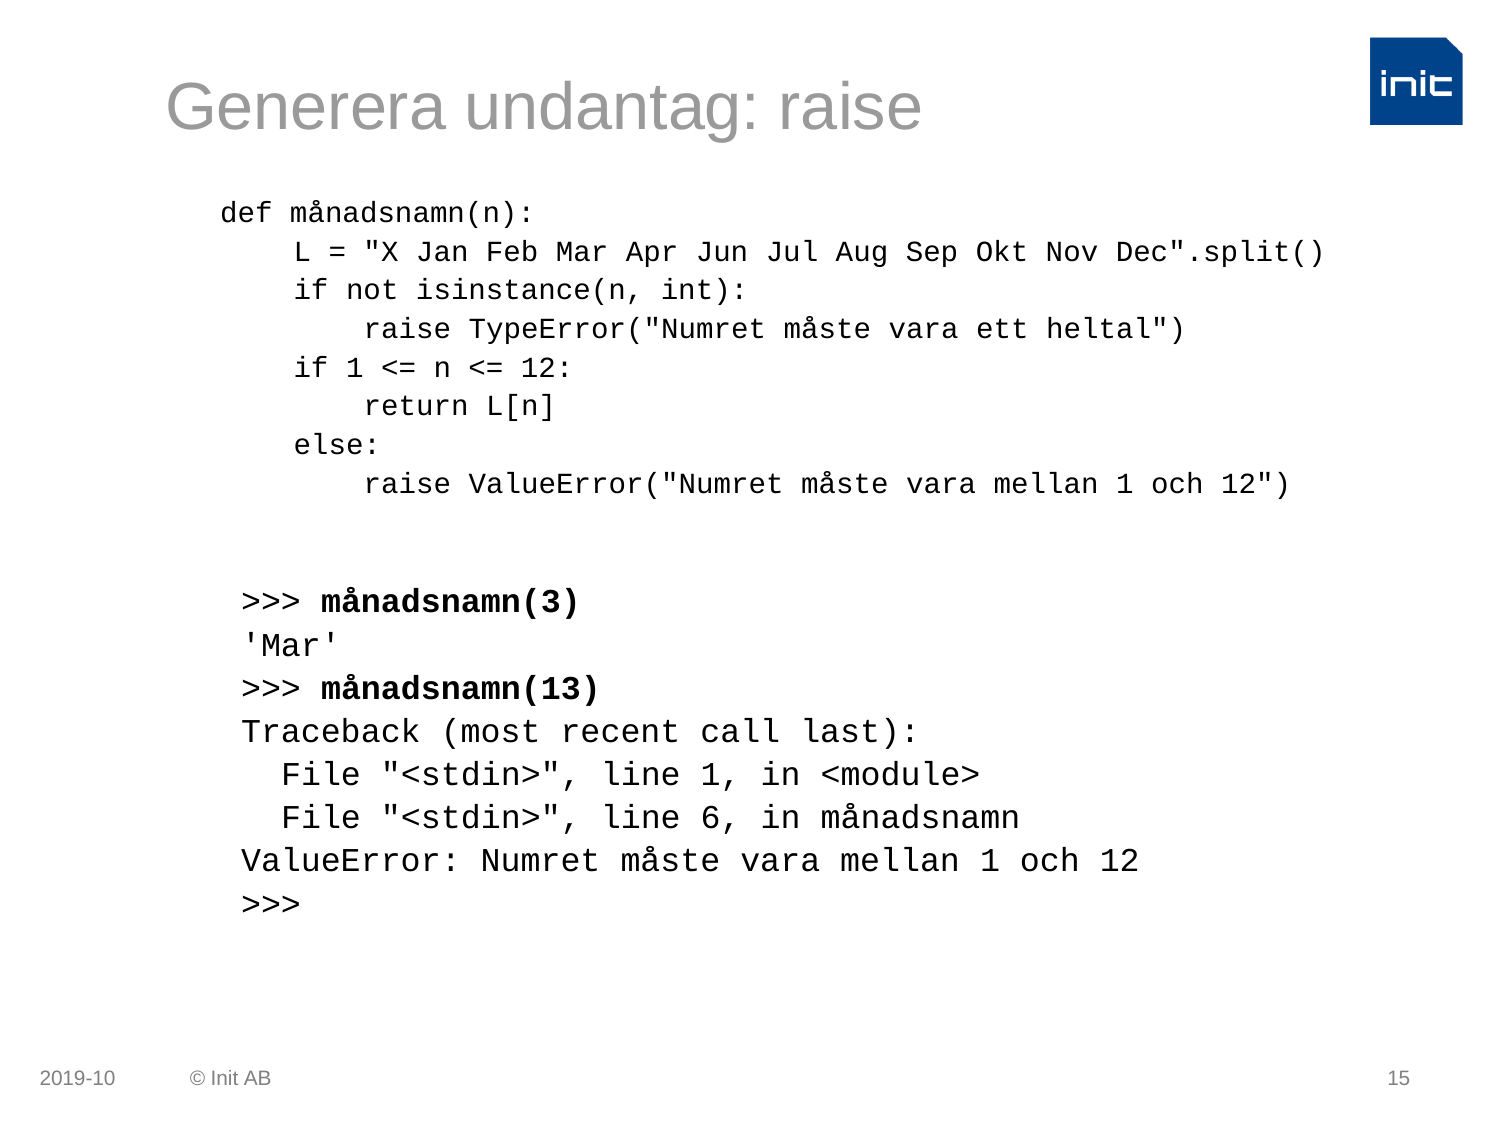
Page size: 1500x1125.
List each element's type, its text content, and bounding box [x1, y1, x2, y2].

picture [1370, 37, 1463, 125]
text_box Generera undantag: raise [150, 0, 1351, 151]
text_box 2019-10 [24, 1037, 151, 1098]
text_box <nummer> [1350, 1037, 1426, 1098]
text_box © Init AB [174, 1037, 1326, 1098]
text_box def månadsnamn(n): L = "X Jan Feb Mar Apr Jun Jul Aug Sep Okt Nov Dec".split() if not isinstance(n, int): raise TypeError("Numret måste vara ett heltal") if 1 <= n <= 12: return L[n] else: raise ValueError("Numret måste vara mellan 1 och 12") >>> månadsnamn(3) 'Mar' >>> månadsnamn(13) Traceback (most recent call last): File "<stdin>", line 1, in <module> File "<stdin>", line 6, in månadsnamn ValueError: Numret måste vara mellan 1 och 12 >>> [150, 189, 1351, 975]
